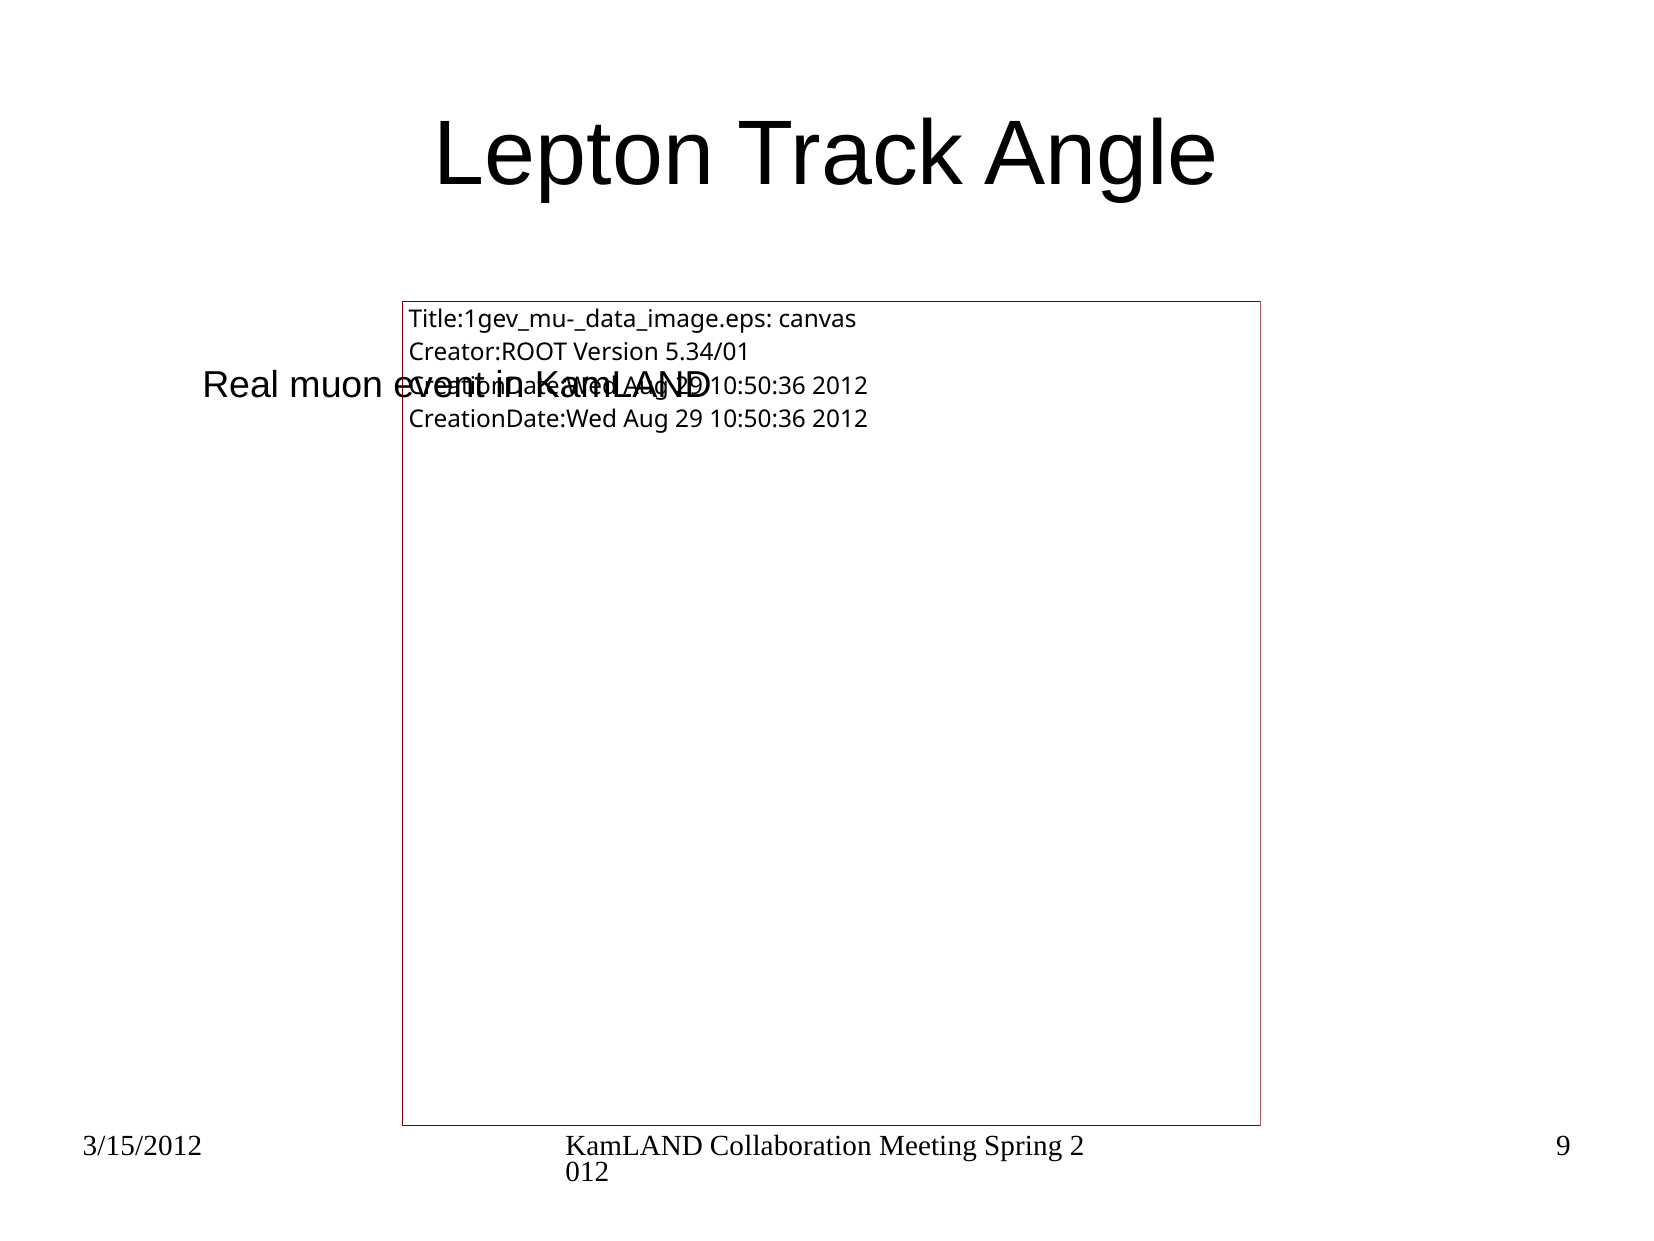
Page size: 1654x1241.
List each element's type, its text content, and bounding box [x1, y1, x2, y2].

picture [400, 300, 1261, 1126]
title Lepton Track Angle [82, 49, 1571, 257]
text_box Real muon event in KamLAND [187, 355, 751, 413]
